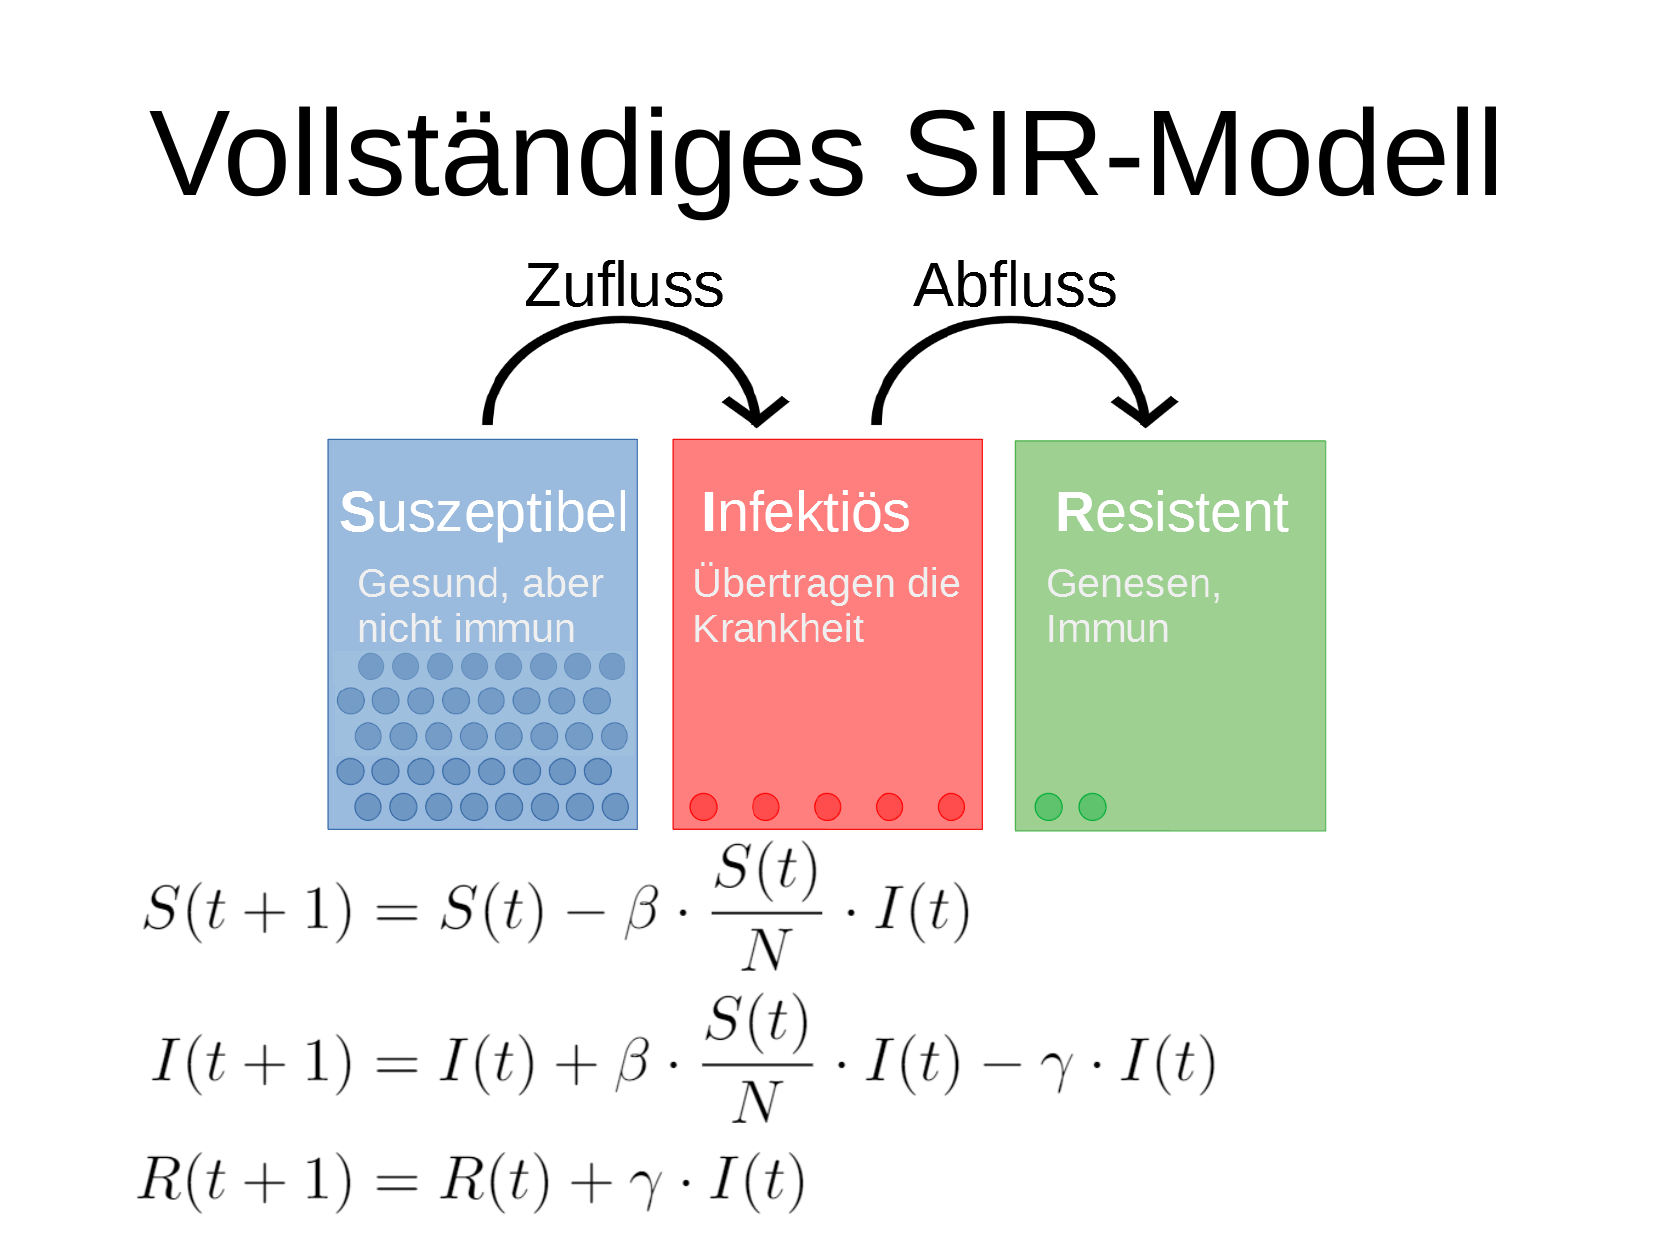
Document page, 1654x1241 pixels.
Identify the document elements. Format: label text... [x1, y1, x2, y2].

title Vollständiges SIR-Modell [82, 49, 1571, 257]
picture [129, 247, 1335, 1241]
